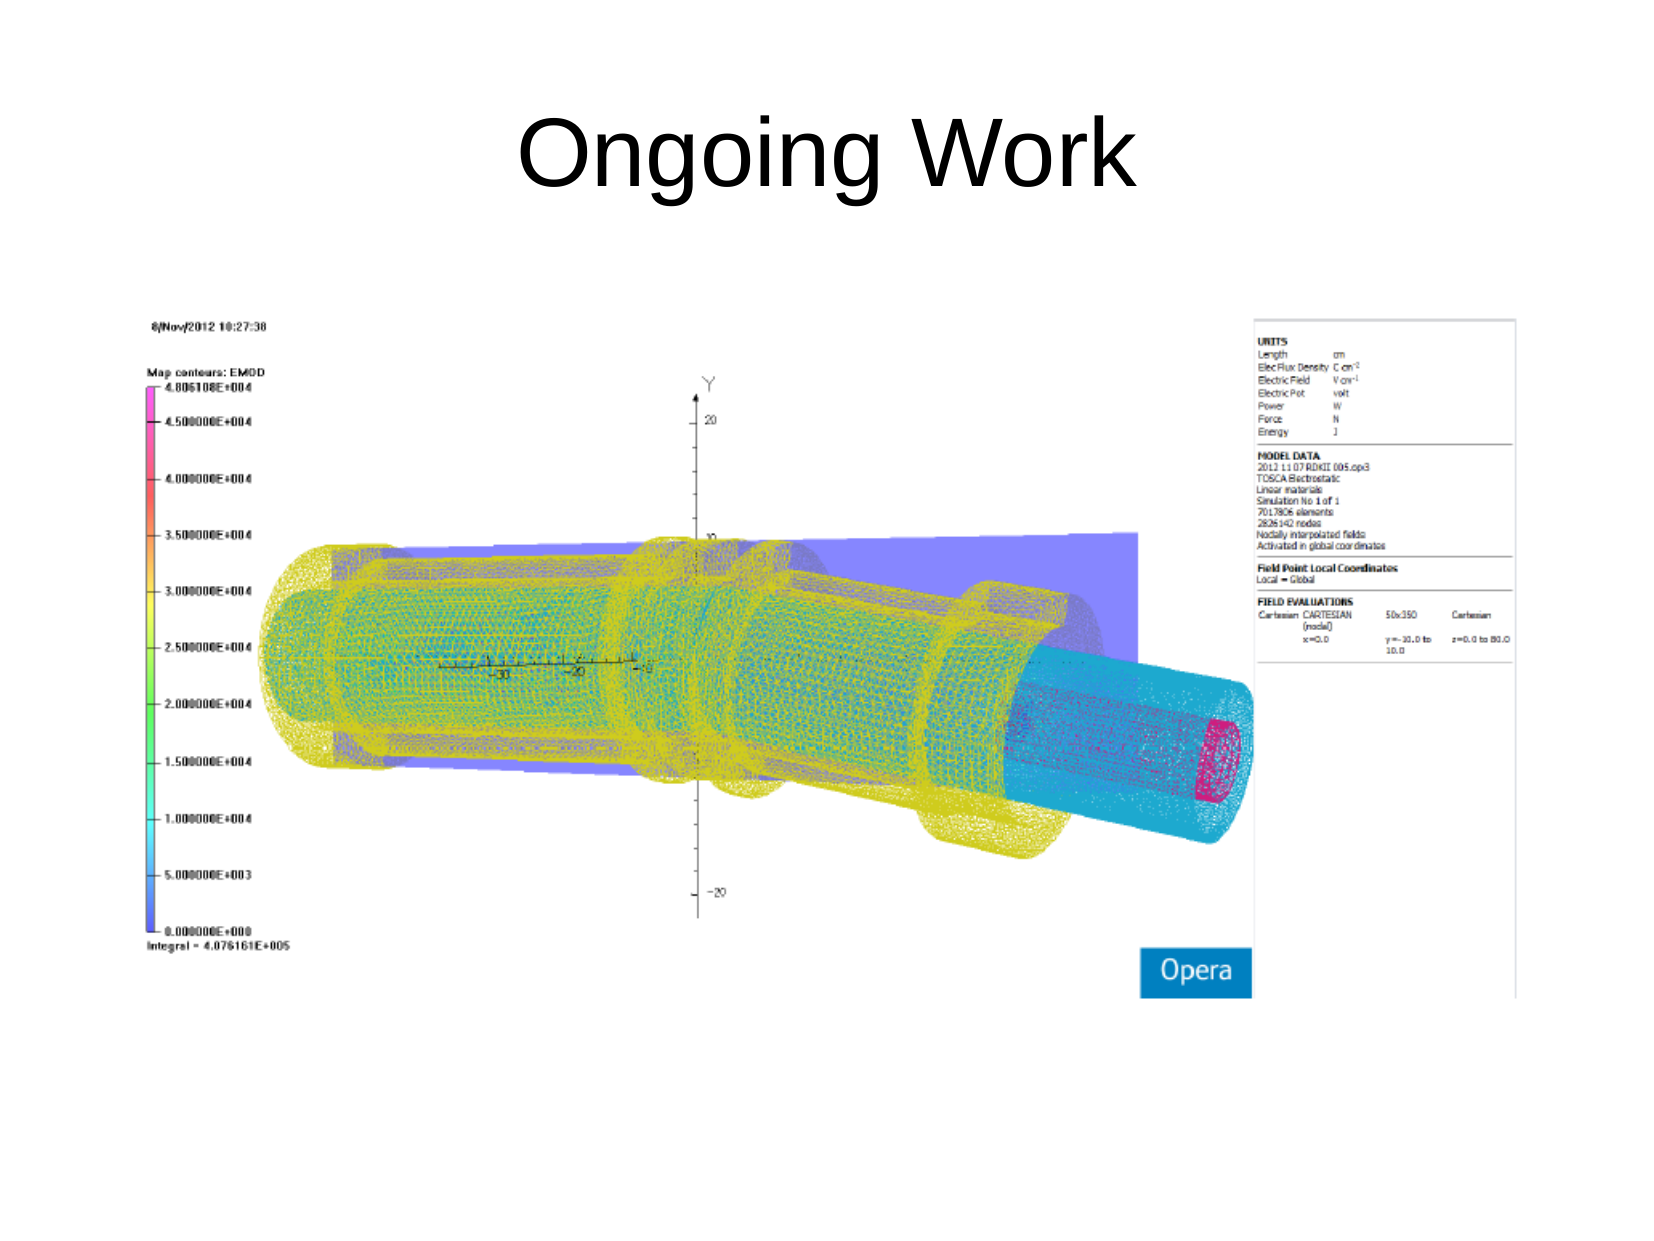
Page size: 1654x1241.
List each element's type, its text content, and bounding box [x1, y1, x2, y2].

picture [125, 290, 1528, 1010]
title Ongoing Work [82, 49, 1571, 257]
